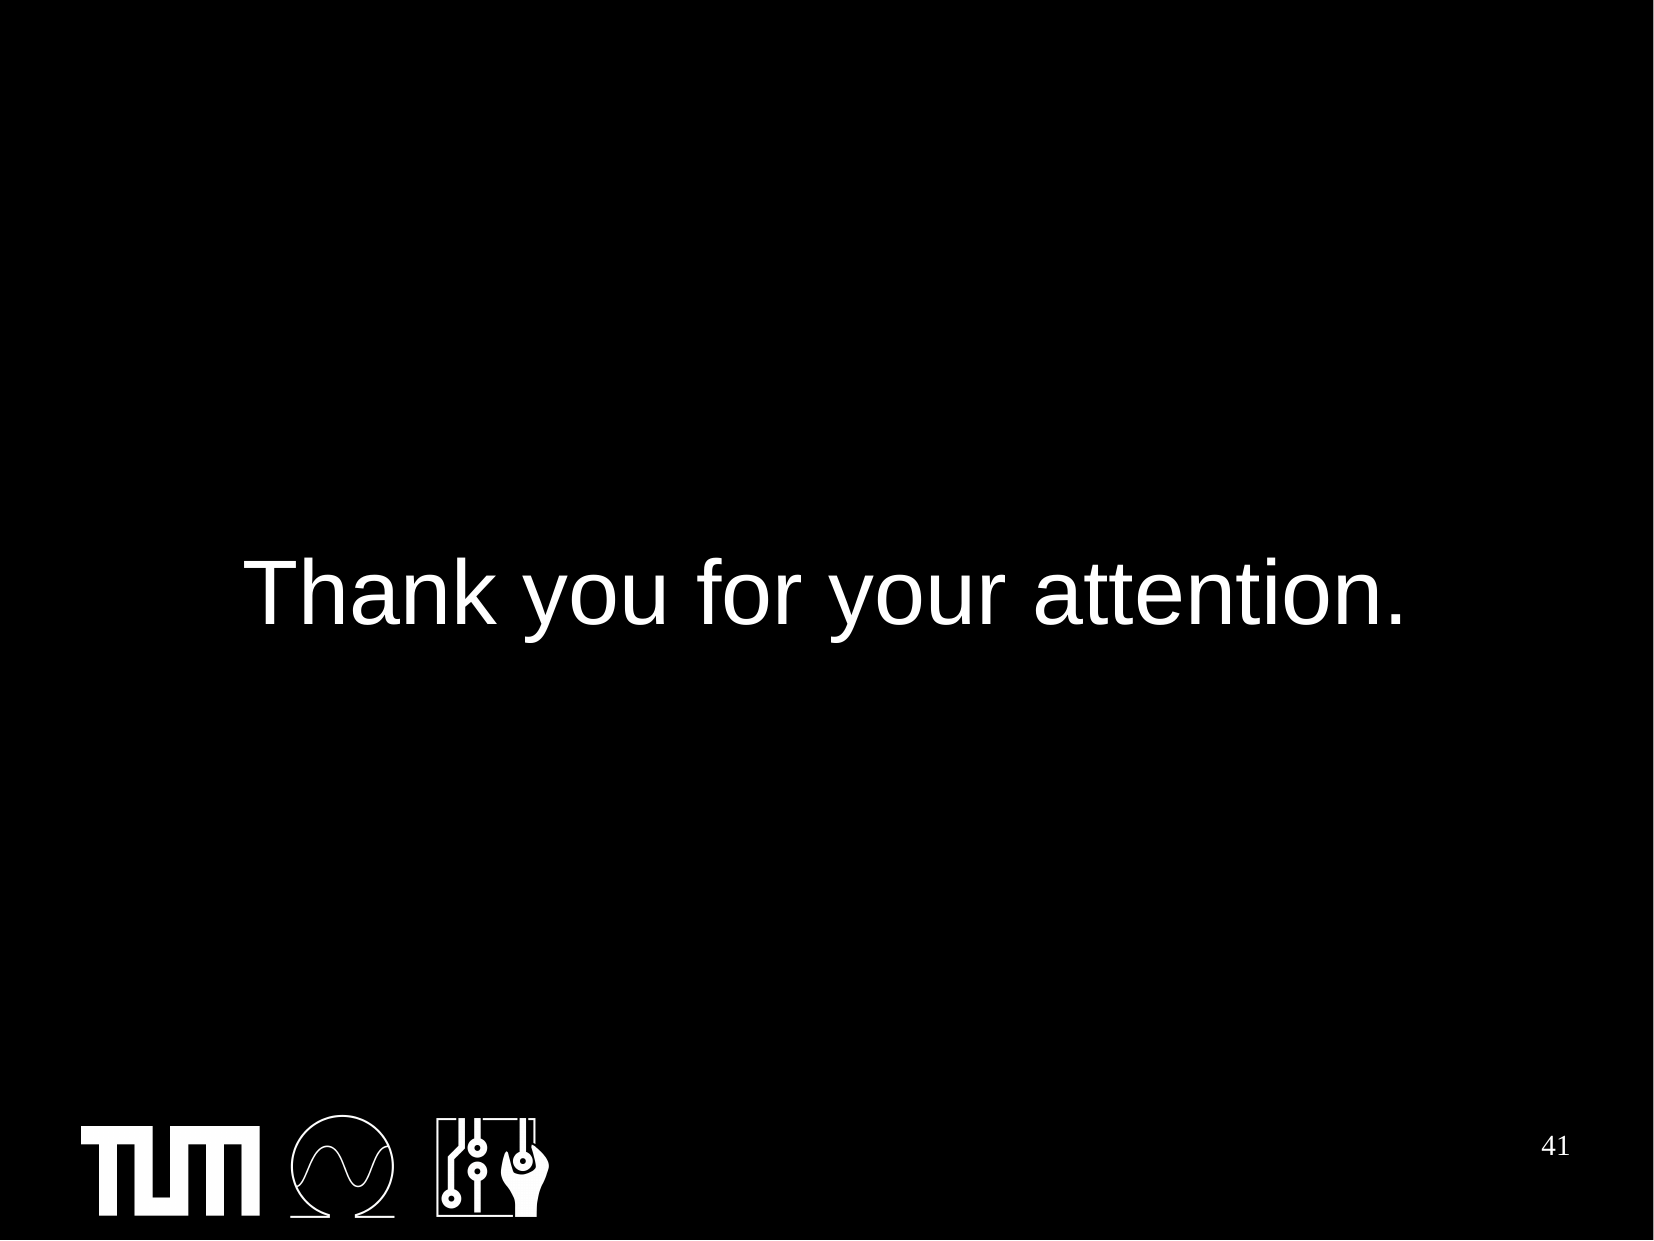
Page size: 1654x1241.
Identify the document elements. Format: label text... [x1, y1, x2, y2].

picture [283, 1108, 402, 1227]
picture [63, 1108, 272, 1227]
title Thank you for your attention. [82, 489, 1571, 697]
picture [425, 1108, 554, 1227]
